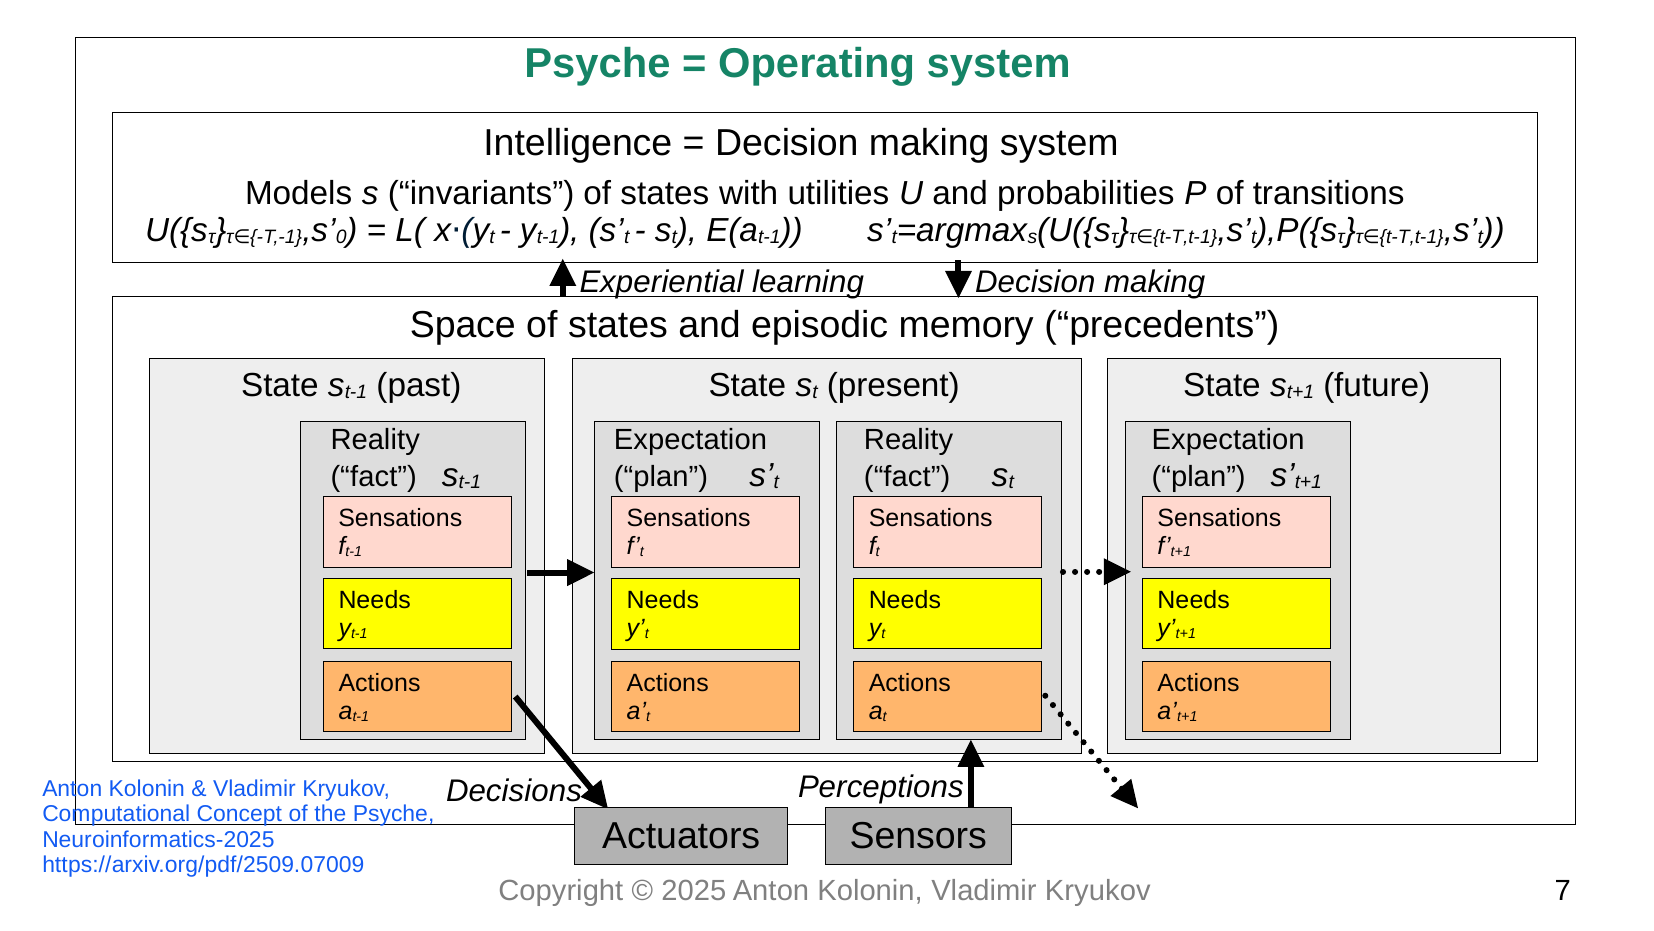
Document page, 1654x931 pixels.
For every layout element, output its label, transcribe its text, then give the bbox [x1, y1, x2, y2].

text_box Actions at [853, 661, 1042, 732]
text_box Expectation (“plan”) s’t [599, 415, 804, 501]
text_box Expectation (“plan”) s’t+1 [1136, 415, 1347, 501]
text_box Needs y’t [611, 578, 800, 650]
text_box [572, 358, 1082, 754]
text_box [149, 411, 545, 754]
text_box Decision making [960, 256, 1281, 307]
text_box Space of states and episodic memory (“precedents”) [261, 296, 1429, 354]
text_box Models s (“invariants”) of states with utilities U and probabilities P of transitions U({sτ}τ∈{-Τ,-1}​,s’0) = L( x⋅(yt - yt-1), (s’t - st), E(at-1)) s’t=argmaxs(U({sτ}τ∈{t-Τ,t-1}​,s’t),P({sτ}τ∈{t-Τ,t-1}​,s’t)) [112, 154, 1538, 269]
text_box Sensations ft [853, 496, 1042, 568]
text_box Needs yt [853, 578, 1042, 649]
text_box Intelligence = Decision making system [429, 113, 1173, 154]
text_box Needs yt-1 [323, 578, 512, 649]
text_box [1107, 411, 1501, 754]
text_box Psyche = Operating system [278, 31, 1317, 96]
text_box Reality (“fact”) st-1 [315, 415, 515, 501]
text_box Actions a’t+1 [1142, 661, 1331, 732]
text_box Actions a’t [611, 661, 800, 732]
text_box Decisions [431, 765, 597, 816]
text_box Anton Kolonin & Vladimir Kryukov, Computational Concept of the Psyche, Neuroinformatics-2025 https://arxiv.org/pdf/2509.07009 [27, 768, 453, 886]
text_box Needs y’t+1 [1142, 578, 1331, 649]
text_box Sensations f’t+1 [1142, 496, 1331, 568]
text_box Sensations f’t [611, 496, 800, 568]
text_box State st (present) [618, 359, 1051, 411]
text_box Experiential learning [564, 256, 890, 307]
text_box Reality (“fact”) st [849, 415, 1051, 501]
text_box Actions at-1 [323, 661, 512, 732]
text_box Perceptions [783, 761, 979, 814]
text_box Sensations ft-1 [323, 496, 512, 568]
text_box State st+1 (future) [1099, 359, 1514, 411]
text_box Sensors [825, 807, 1012, 865]
text_box Actuators [574, 807, 788, 865]
text_box State st-1 (past) [144, 359, 559, 411]
